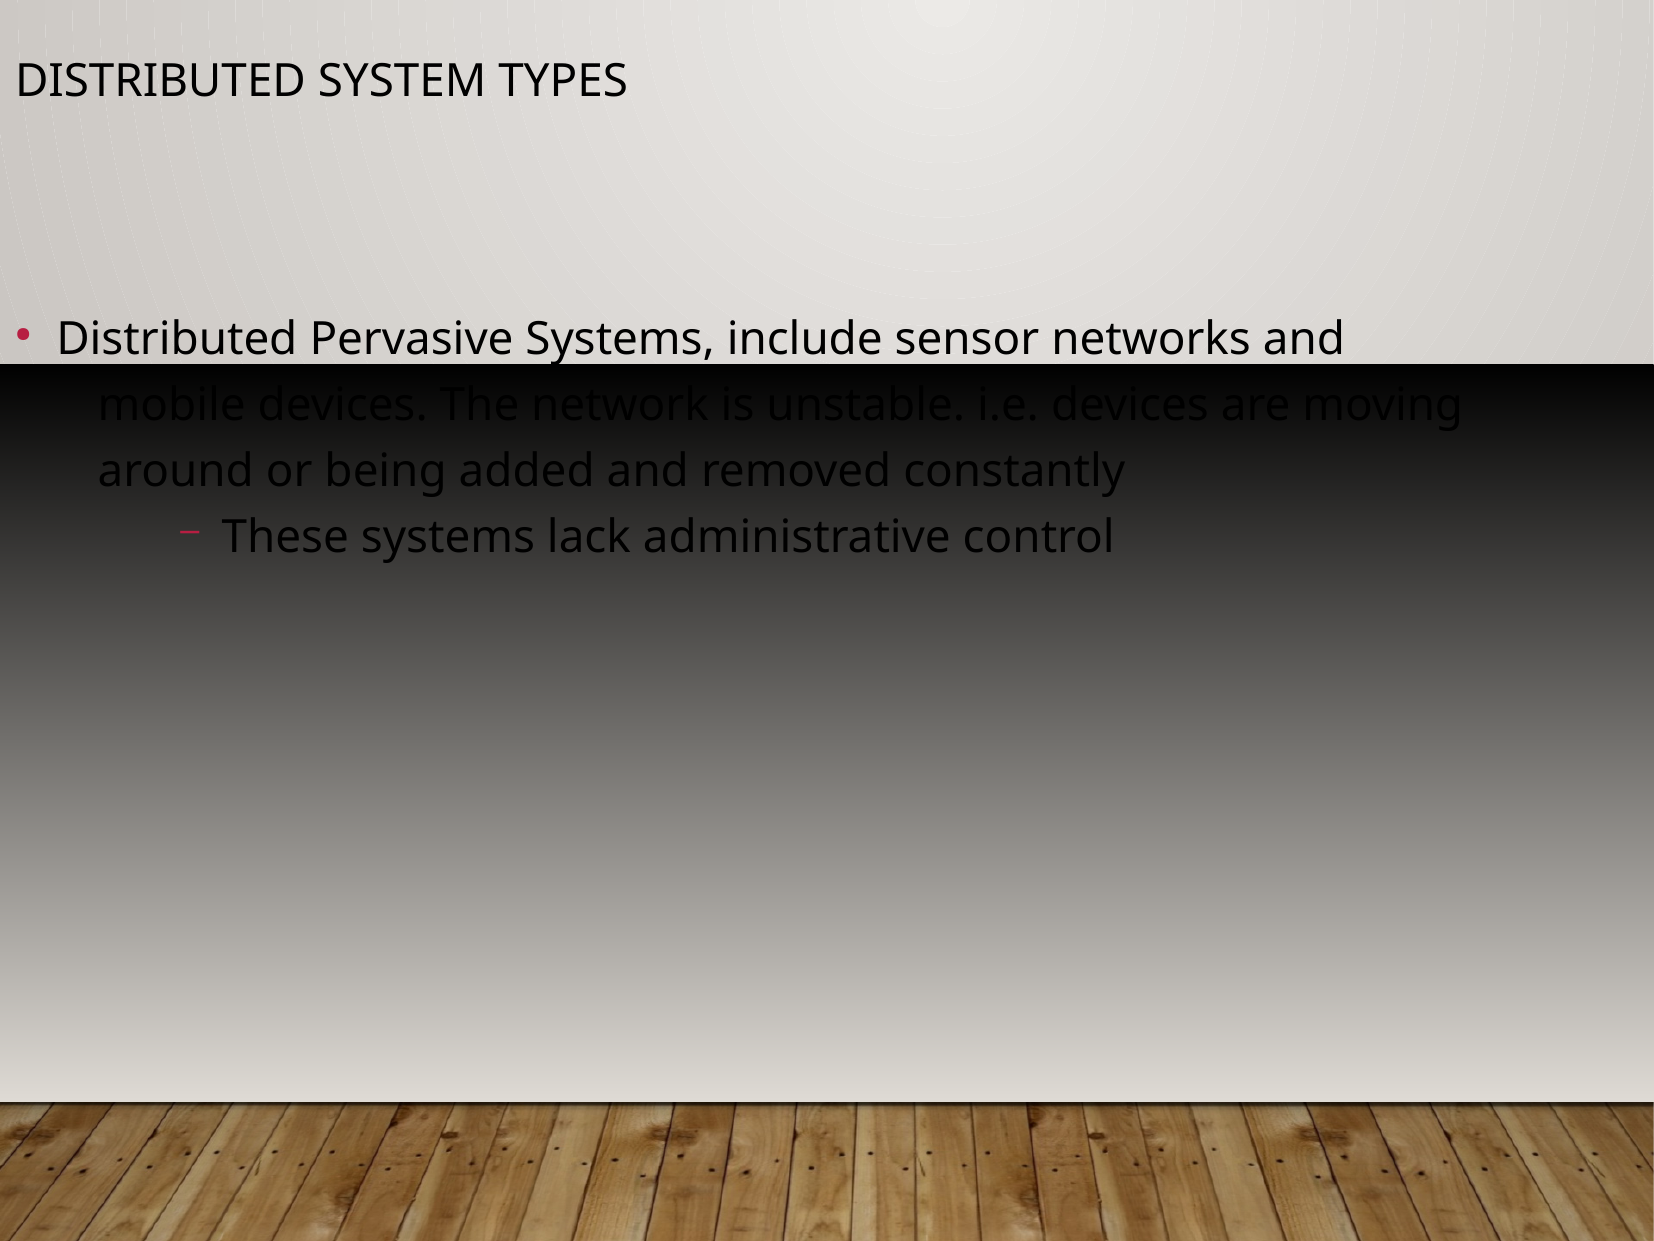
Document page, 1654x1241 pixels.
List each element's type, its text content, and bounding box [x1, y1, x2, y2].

title Distributed System Types [0, 49, 1489, 257]
list Distributed Pervasive Systems, include sensor networks and mobile devices. The network is unstable. i.e. devices are moving around or being added and removed constantly These systems lack administrative control [0, 290, 1489, 1010]
